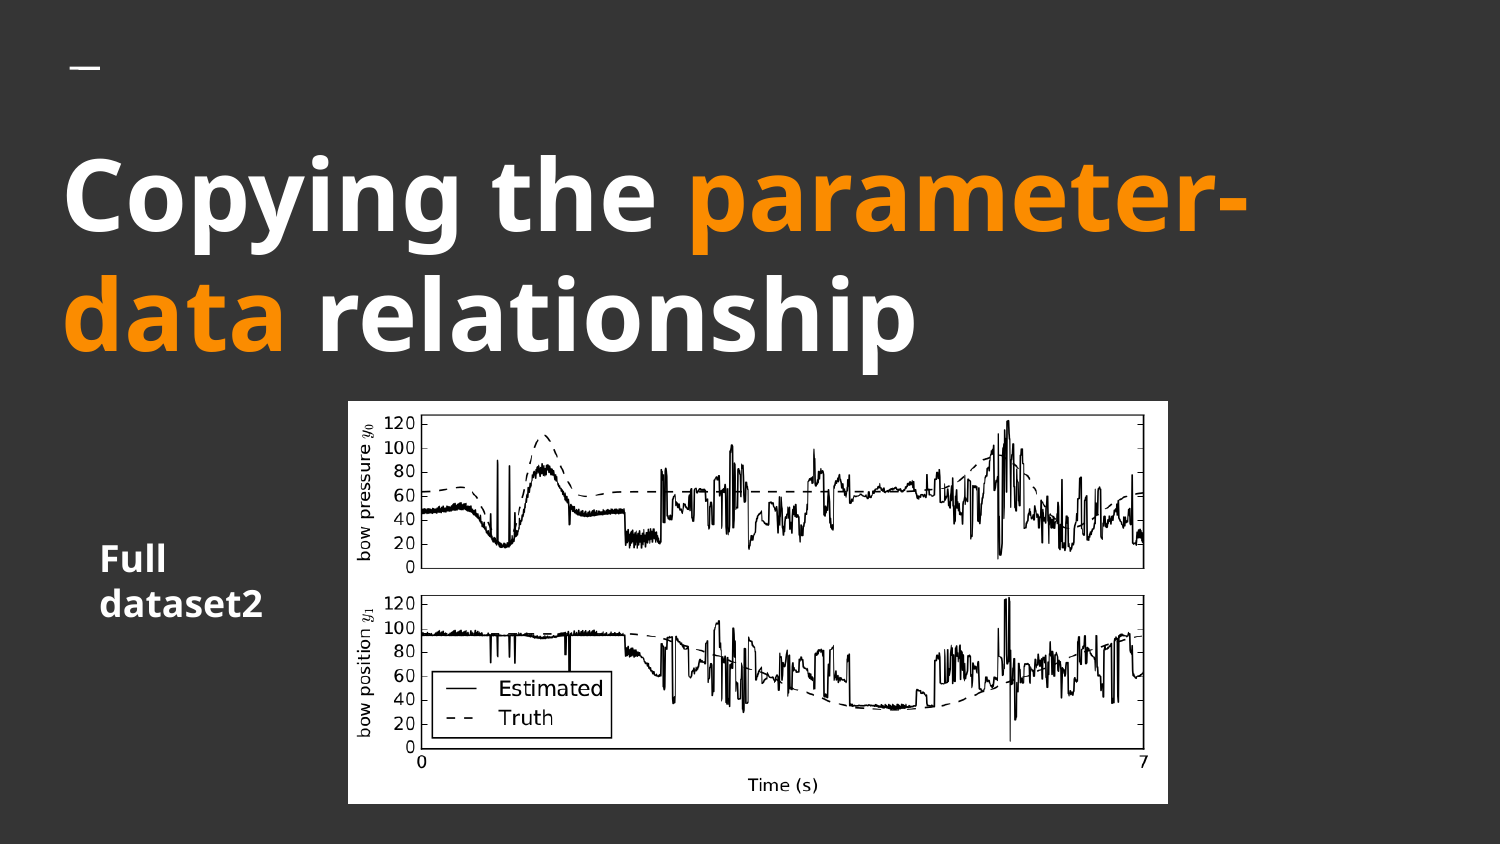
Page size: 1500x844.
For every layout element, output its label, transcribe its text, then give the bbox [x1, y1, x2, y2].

title Full dataset2 [84, 519, 461, 615]
picture [348, 746, 1168, 804]
title Copying the parameter-data relationship [46, 116, 1463, 746]
